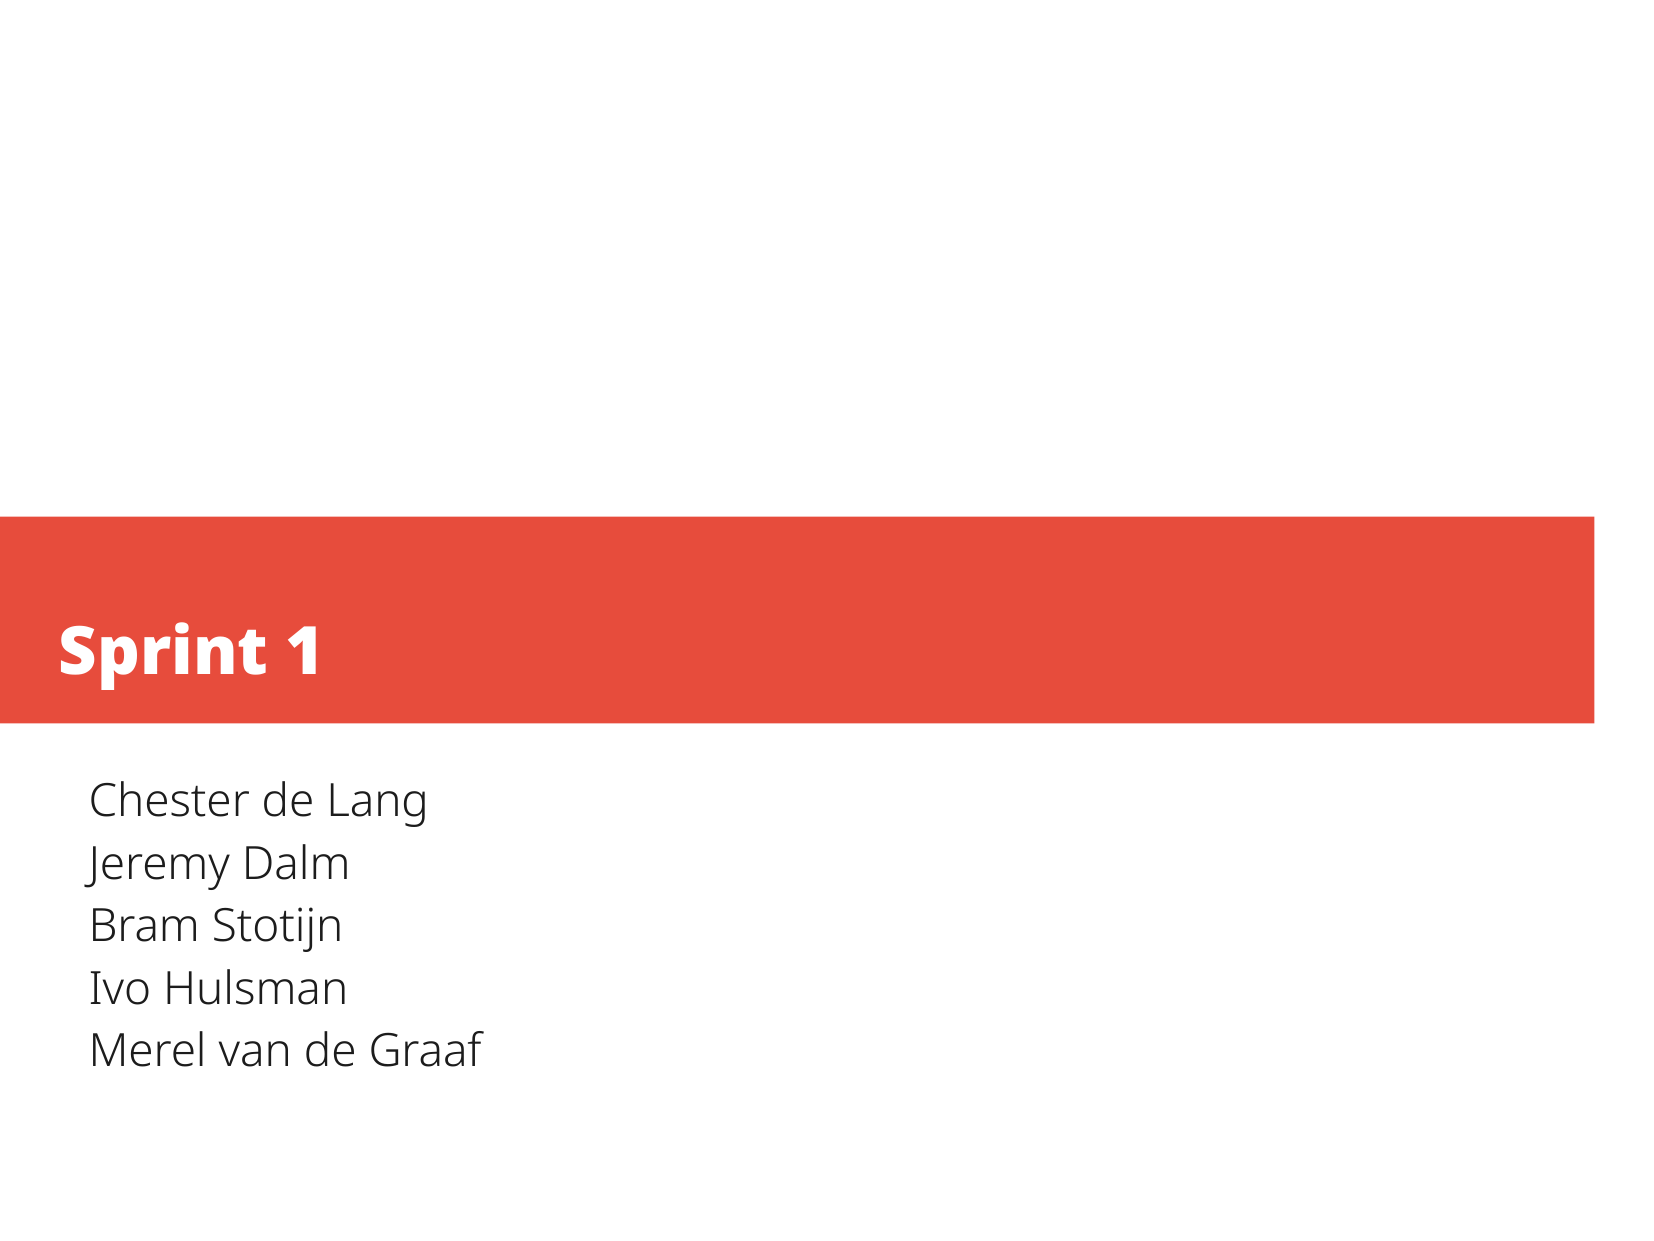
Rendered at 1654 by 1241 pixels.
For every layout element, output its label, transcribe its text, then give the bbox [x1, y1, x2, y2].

title Sprint 1 [59, 546, 1595, 694]
subtitle Chester de Lang Jeremy Dalm Bram Stotijn Ivo Hulsman Merel van de Graaf [88, 767, 1595, 1182]
